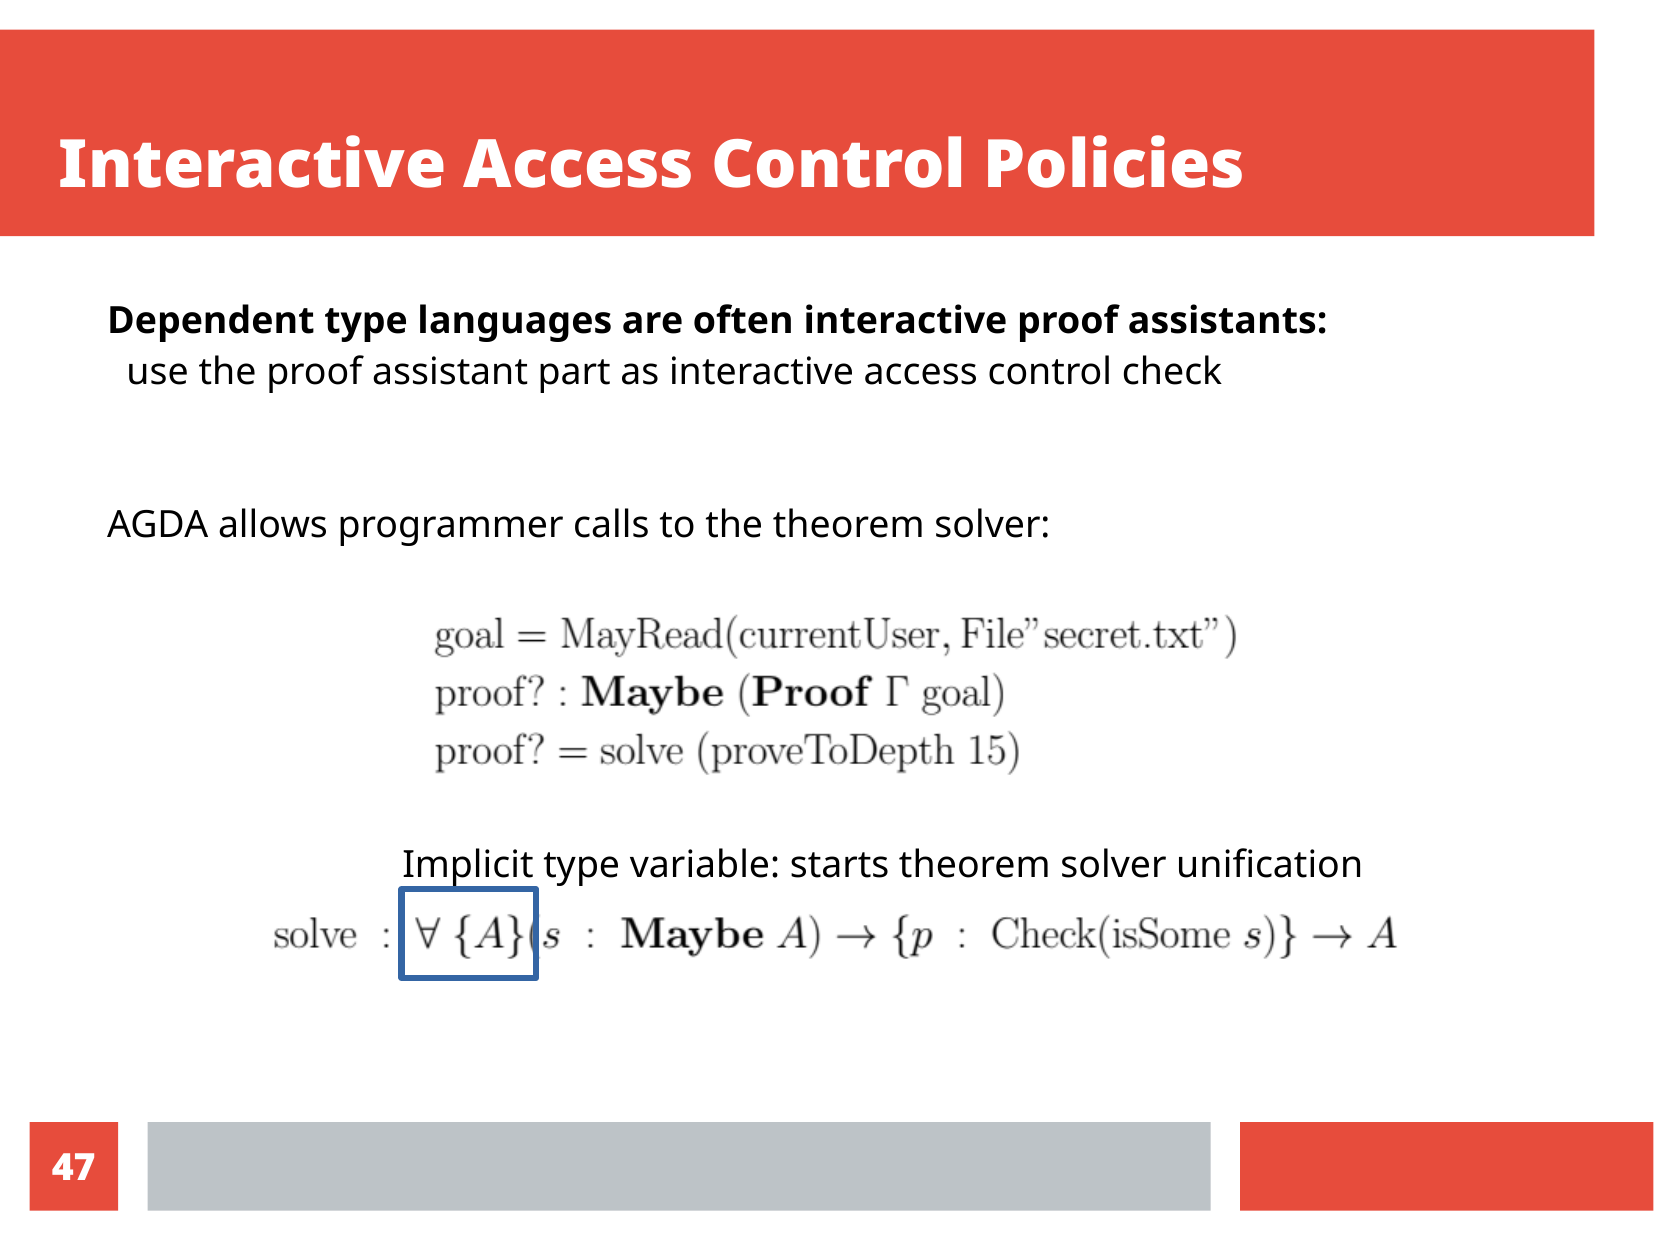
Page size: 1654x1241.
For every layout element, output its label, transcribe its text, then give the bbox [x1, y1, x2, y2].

picture [264, 905, 398, 970]
picture [539, 905, 1408, 970]
title Interactive Access Control Policies [59, 59, 1595, 207]
picture [405, 905, 533, 970]
text_box Implicit type variable: starts theorem solver unification [387, 830, 1452, 889]
picture [425, 604, 1247, 786]
text_box Dependent type languages are often interactive proof assistants: use the proof assistant part as interactive access control check AGDA allows programmer calls to the theorem solver: [92, 286, 1513, 519]
